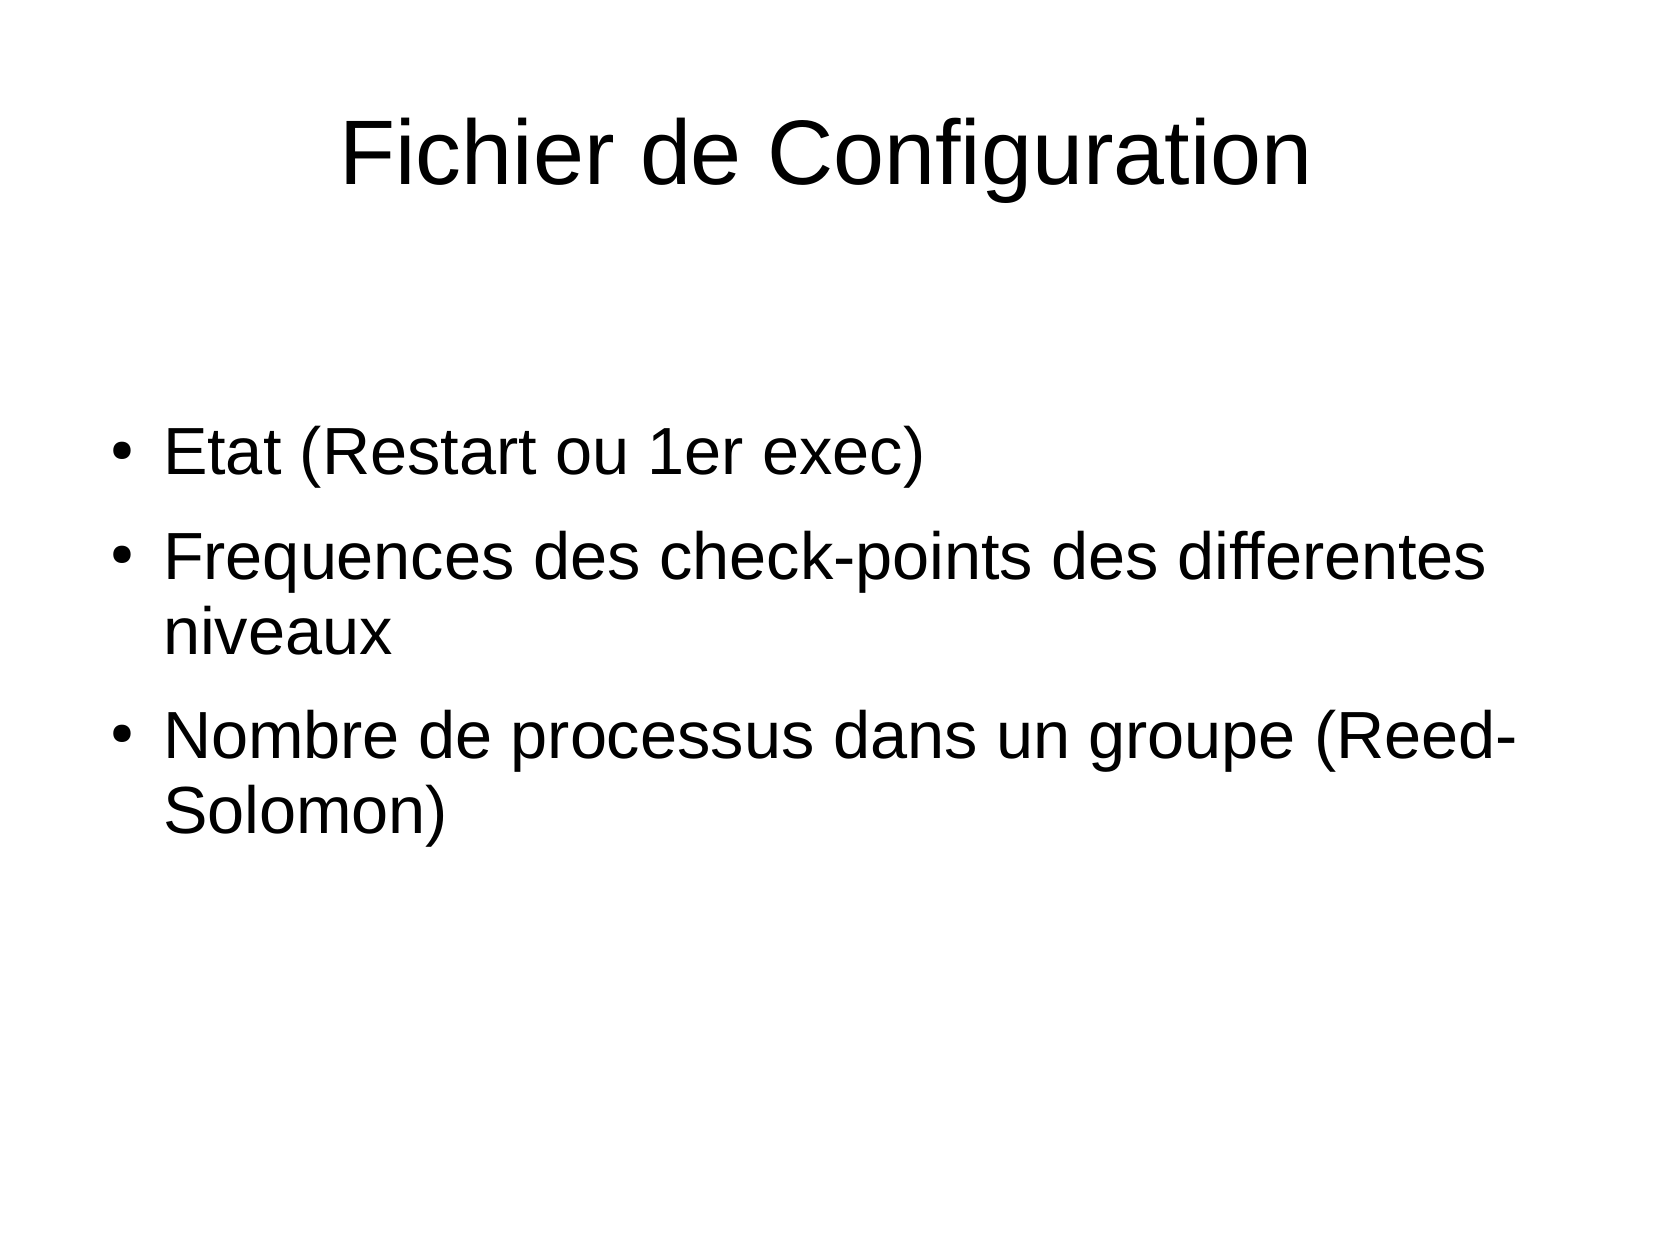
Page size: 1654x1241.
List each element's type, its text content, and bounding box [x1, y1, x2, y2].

title Fichier de Configuration [82, 49, 1571, 257]
list Etat (Restart ou 1er exec) Frequences des check-points des differentes niveaux Nombre de processus dans un groupe (Reed-Solomon) [92, 414, 1548, 1134]
